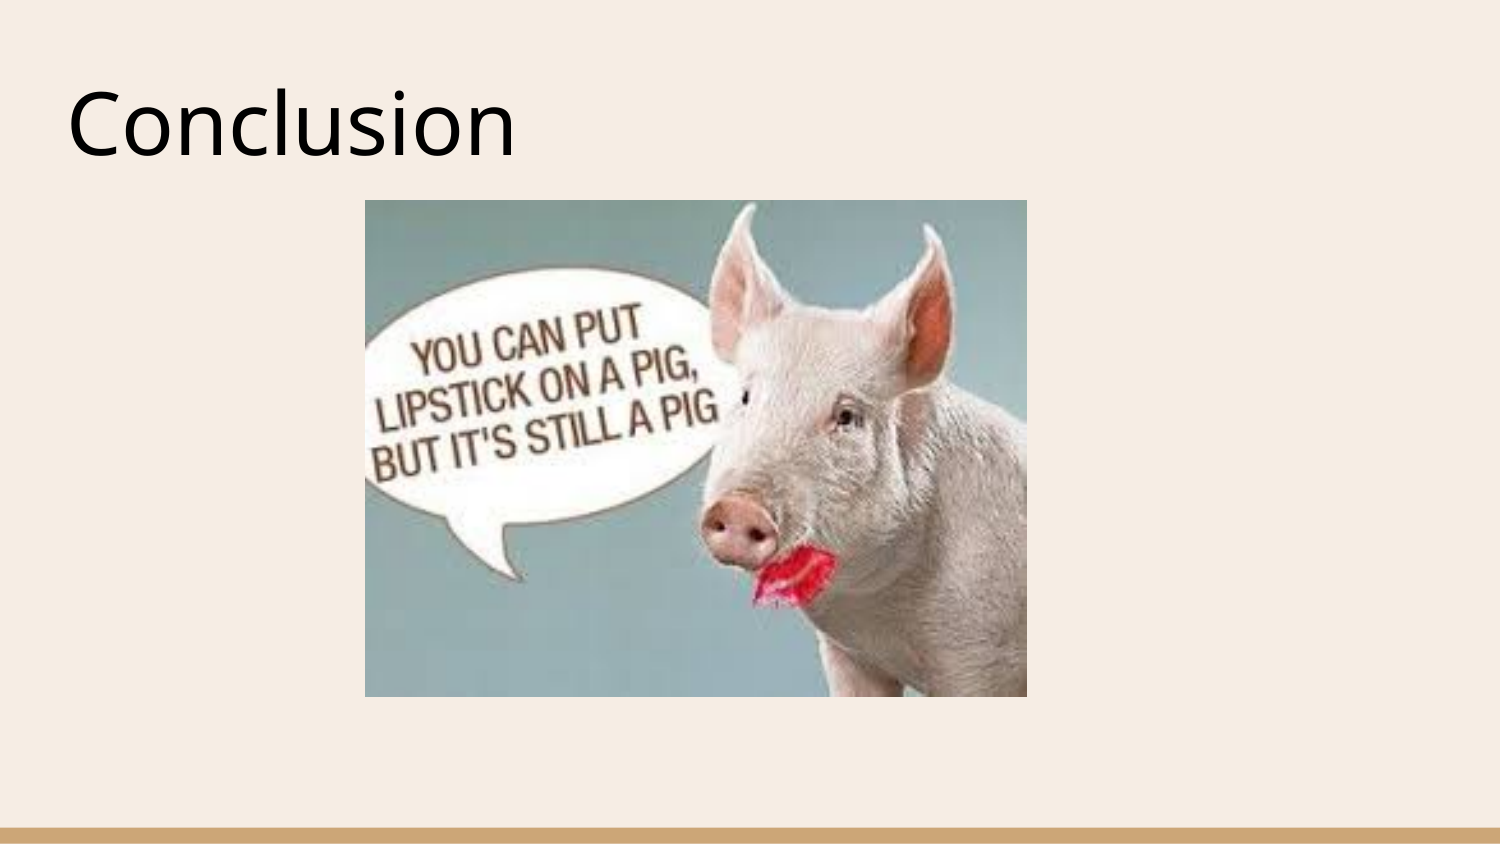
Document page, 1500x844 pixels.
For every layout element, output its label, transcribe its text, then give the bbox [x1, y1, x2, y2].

title Conclusion [51, 51, 1449, 189]
picture [365, 200, 1027, 697]
